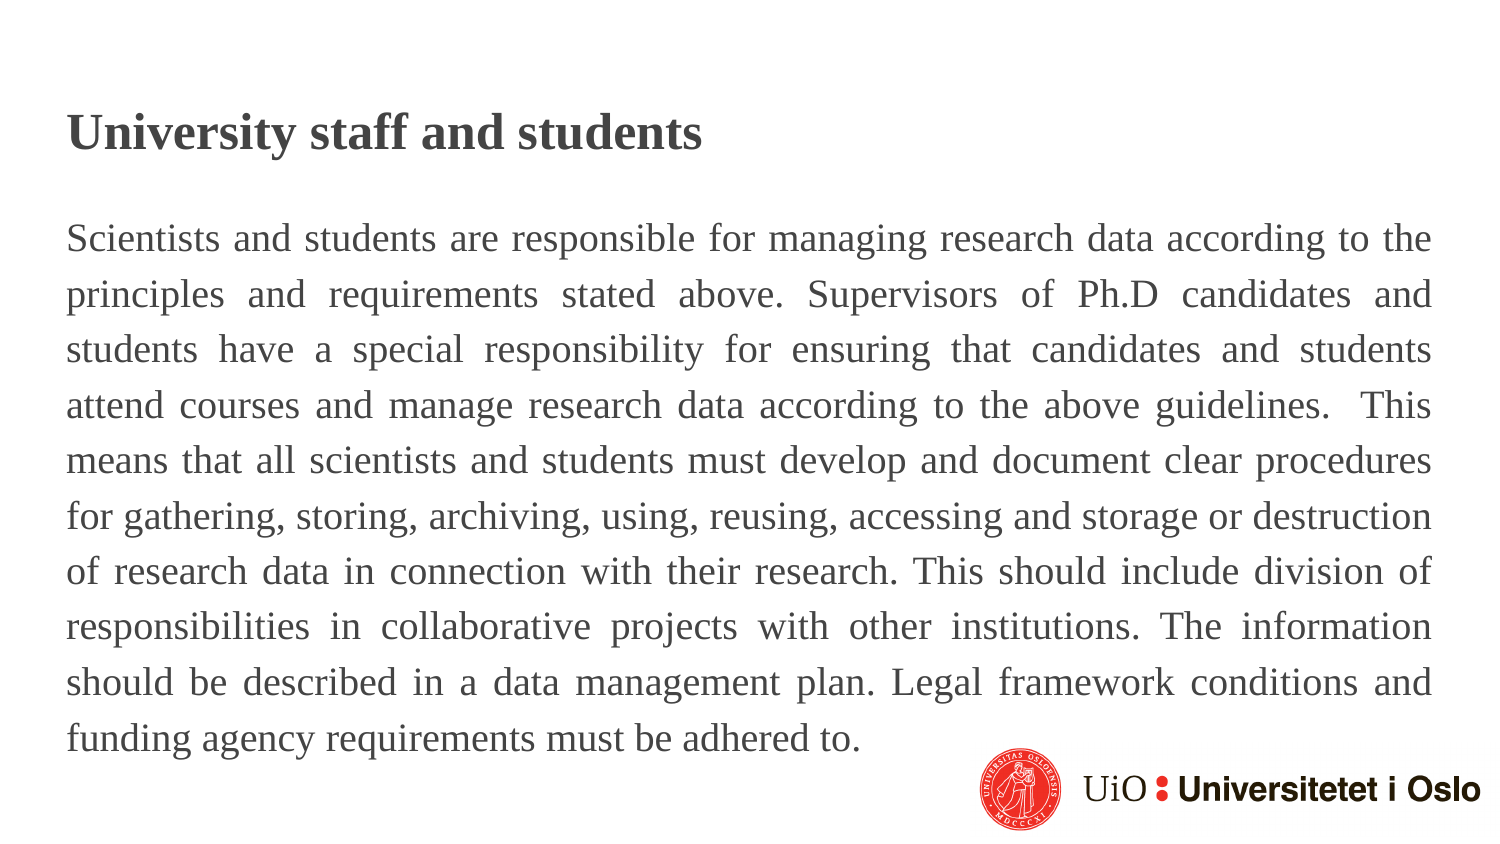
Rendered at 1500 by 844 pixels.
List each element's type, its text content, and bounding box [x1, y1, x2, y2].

list Scientists and students are responsible for managing research data according to the principles and requirements stated above. Supervisors of Ph.D candidates and students have a special responsibility for ensuring that candidates and students attend courses and manage research data according to the above guidelines. This means that all scientists and students must develop and document clear procedures for gathering, storing, archiving, using, reusing, accessing and storage or destruction of research data in connection with their research. This should include division of responsibilities in collaborative projects with other institutions. The information should be described in a data management plan. Legal framework conditions and funding agency requirements must be adhered to. [51, 189, 1449, 783]
picture [970, 742, 1500, 837]
title University staff and students [51, 72, 1449, 167]
